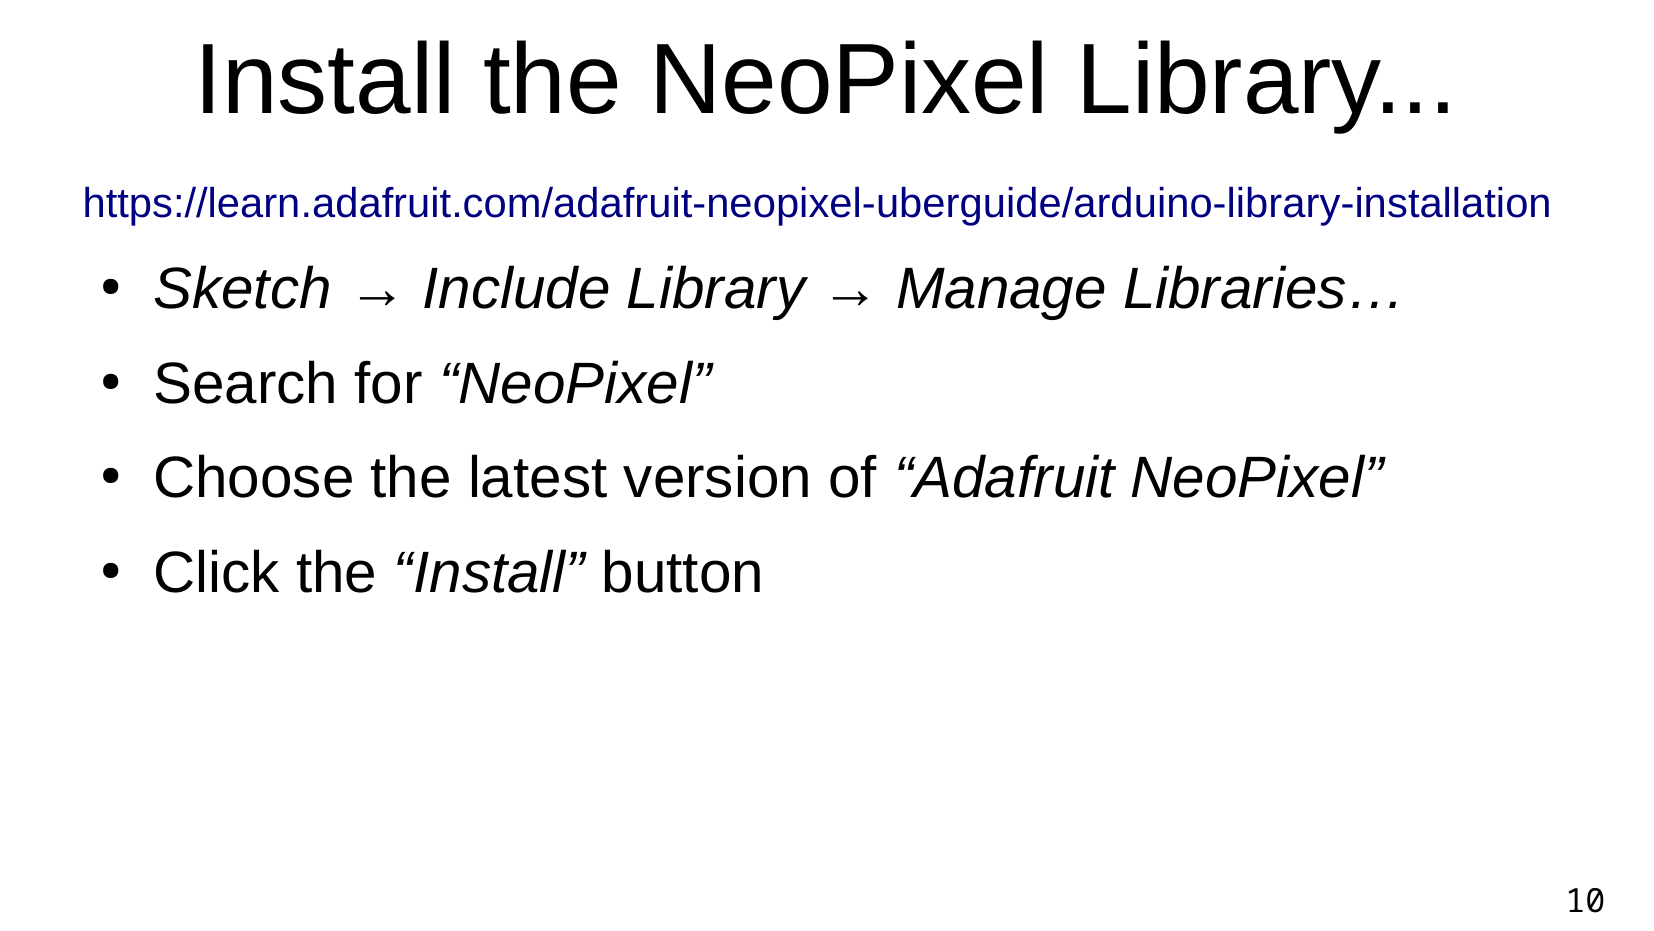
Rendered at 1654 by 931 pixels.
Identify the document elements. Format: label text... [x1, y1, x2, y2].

list https://learn.adafruit.com/adafruit-neopixel-uberguide/arduino-library-installation Sketch → Include Library → Manage Libraries… Search for “NeoPixel” Choose the latest version of “Adafruit NeoPixel” Click the “Install” button [82, 180, 1571, 811]
title Install the NeoPixel Library... [82, 1, 1571, 157]
